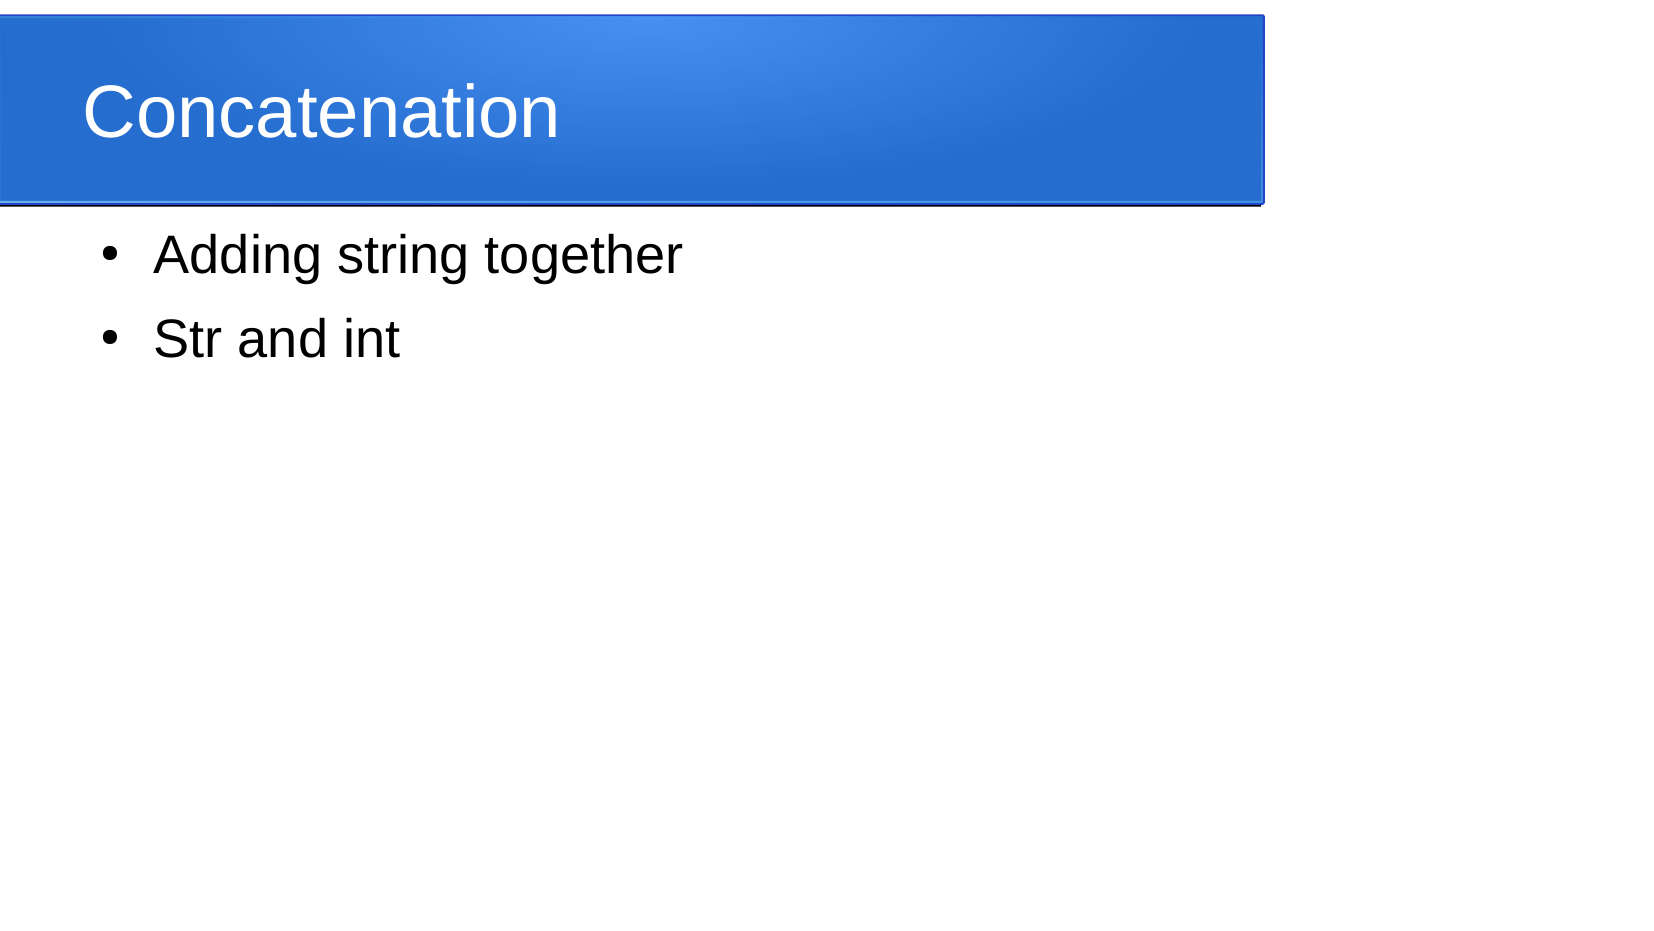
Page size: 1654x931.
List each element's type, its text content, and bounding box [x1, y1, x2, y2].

list Adding string together Str and int [82, 224, 1571, 764]
title Concatenation [82, 35, 1235, 189]
